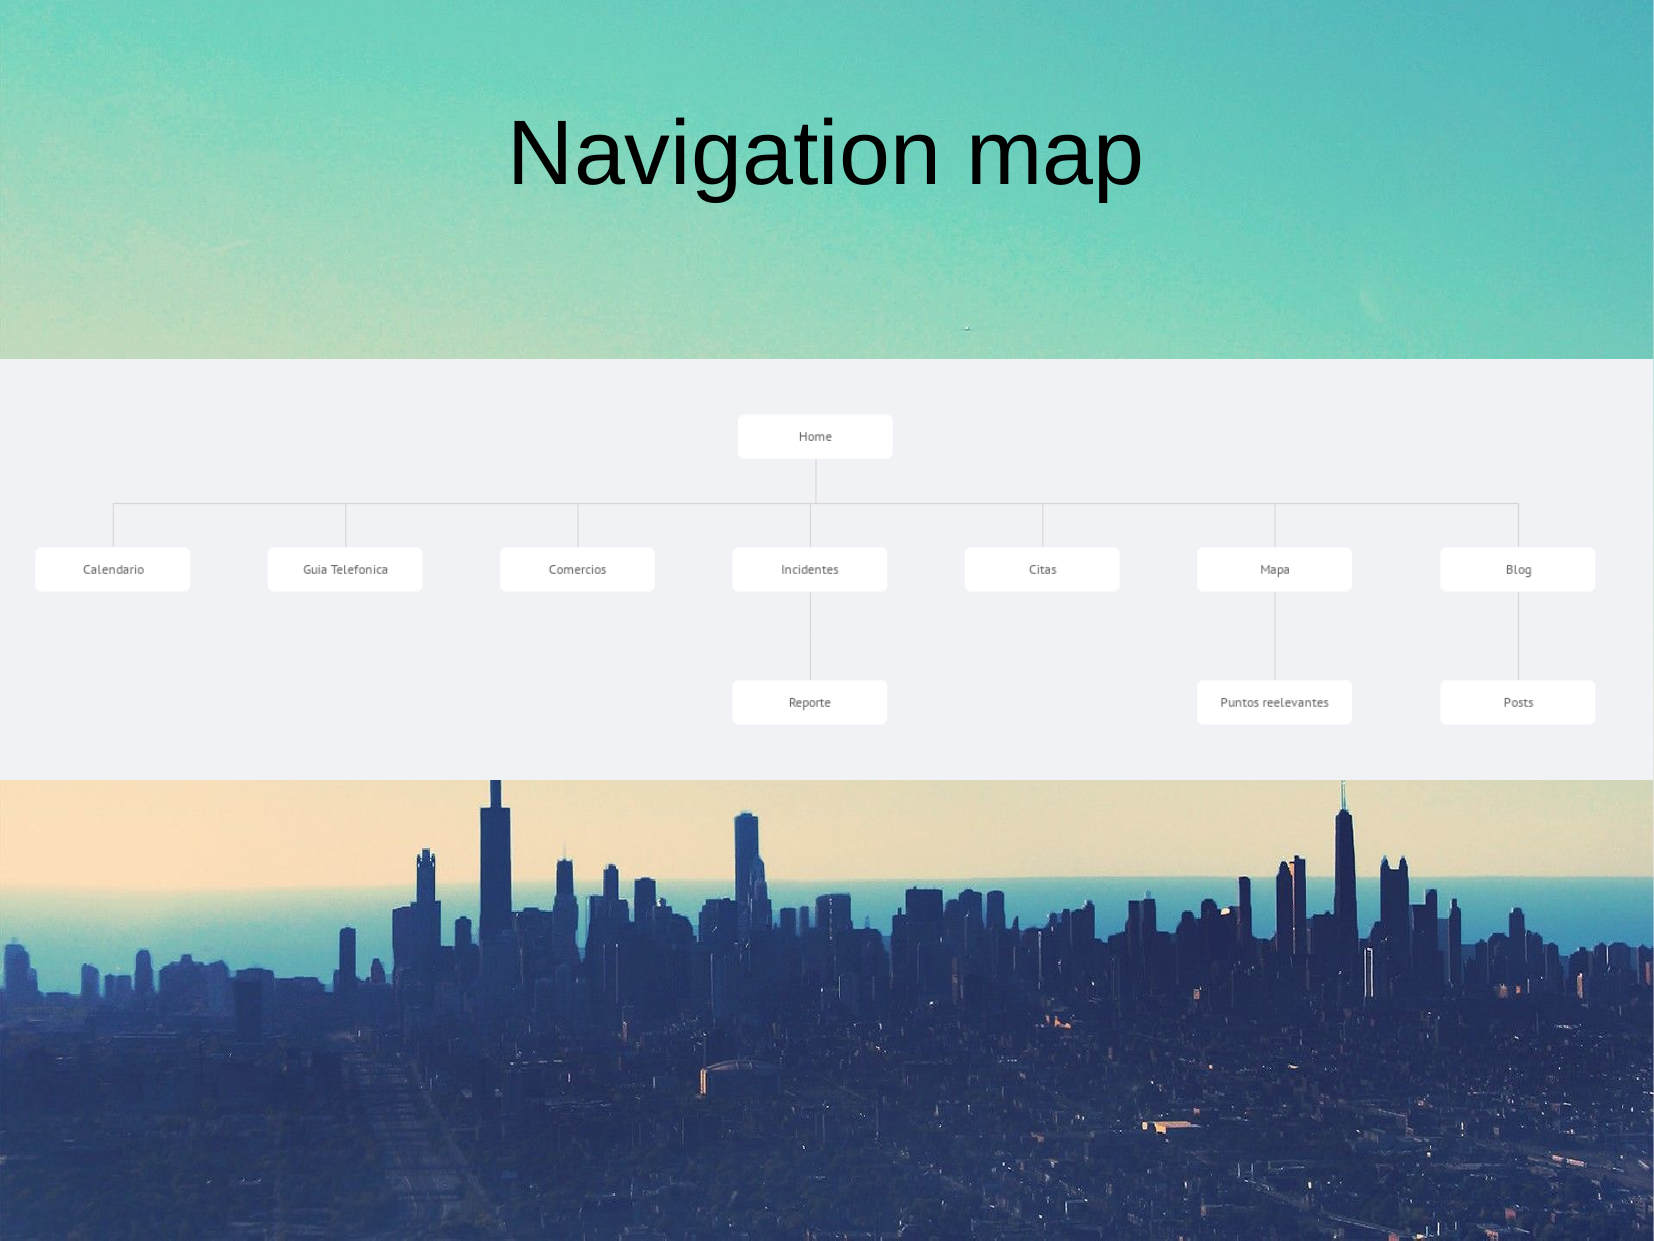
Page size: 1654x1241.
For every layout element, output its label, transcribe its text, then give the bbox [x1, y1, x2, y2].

title Navigation map [82, 49, 1571, 257]
picture [0, 0, 1654, 1241]
